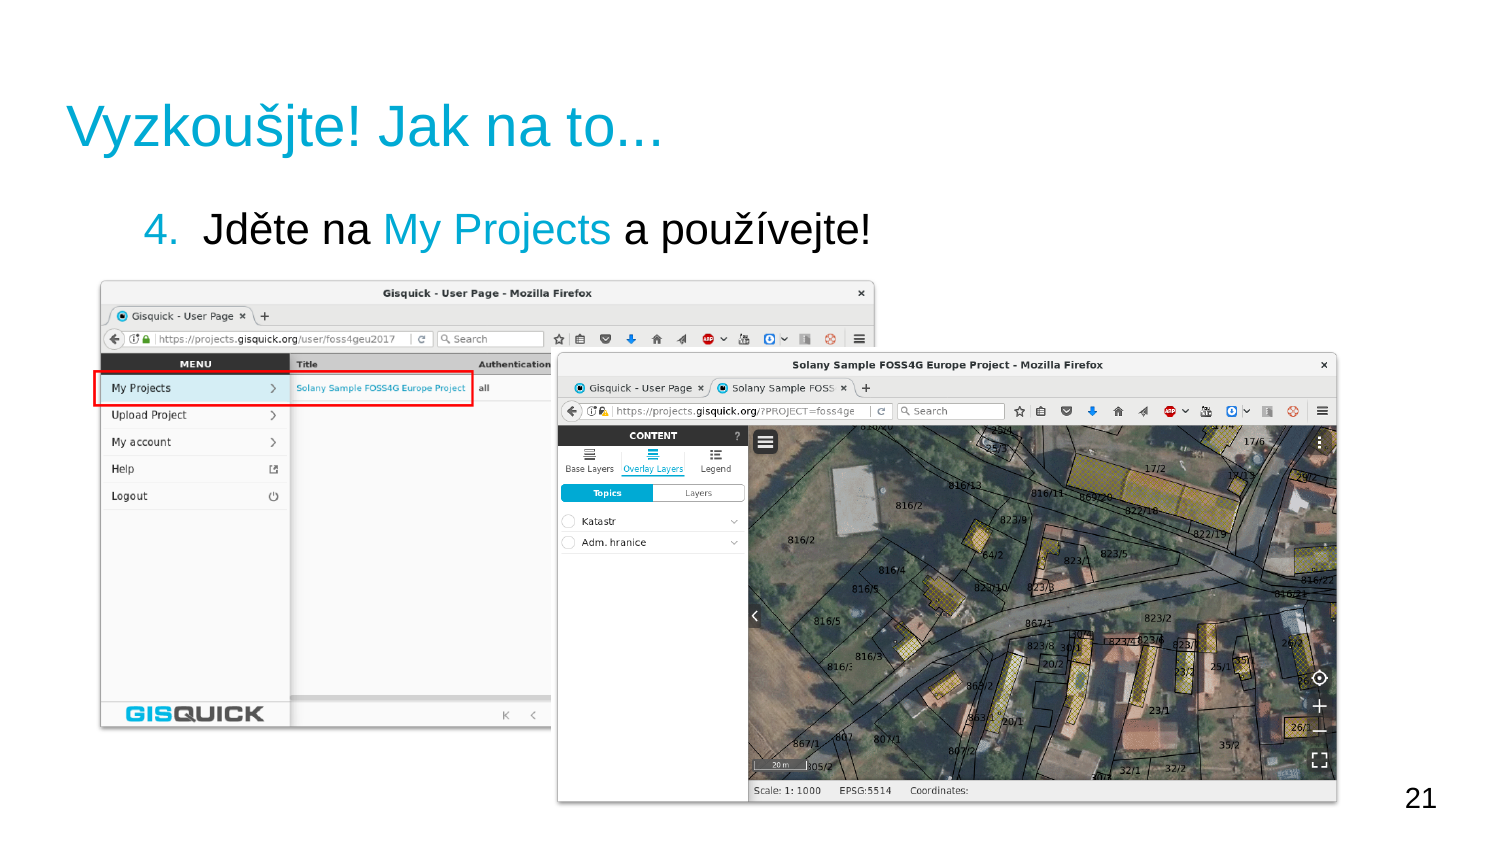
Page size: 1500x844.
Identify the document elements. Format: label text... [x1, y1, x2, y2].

title Vyzkoušjte! Jak na to... [51, 72, 1449, 167]
slide_number <číslo> [1389, 764, 1480, 830]
list Jděte na My Projects a používejte! [112, 185, 1388, 275]
picture [91, 274, 1343, 808]
